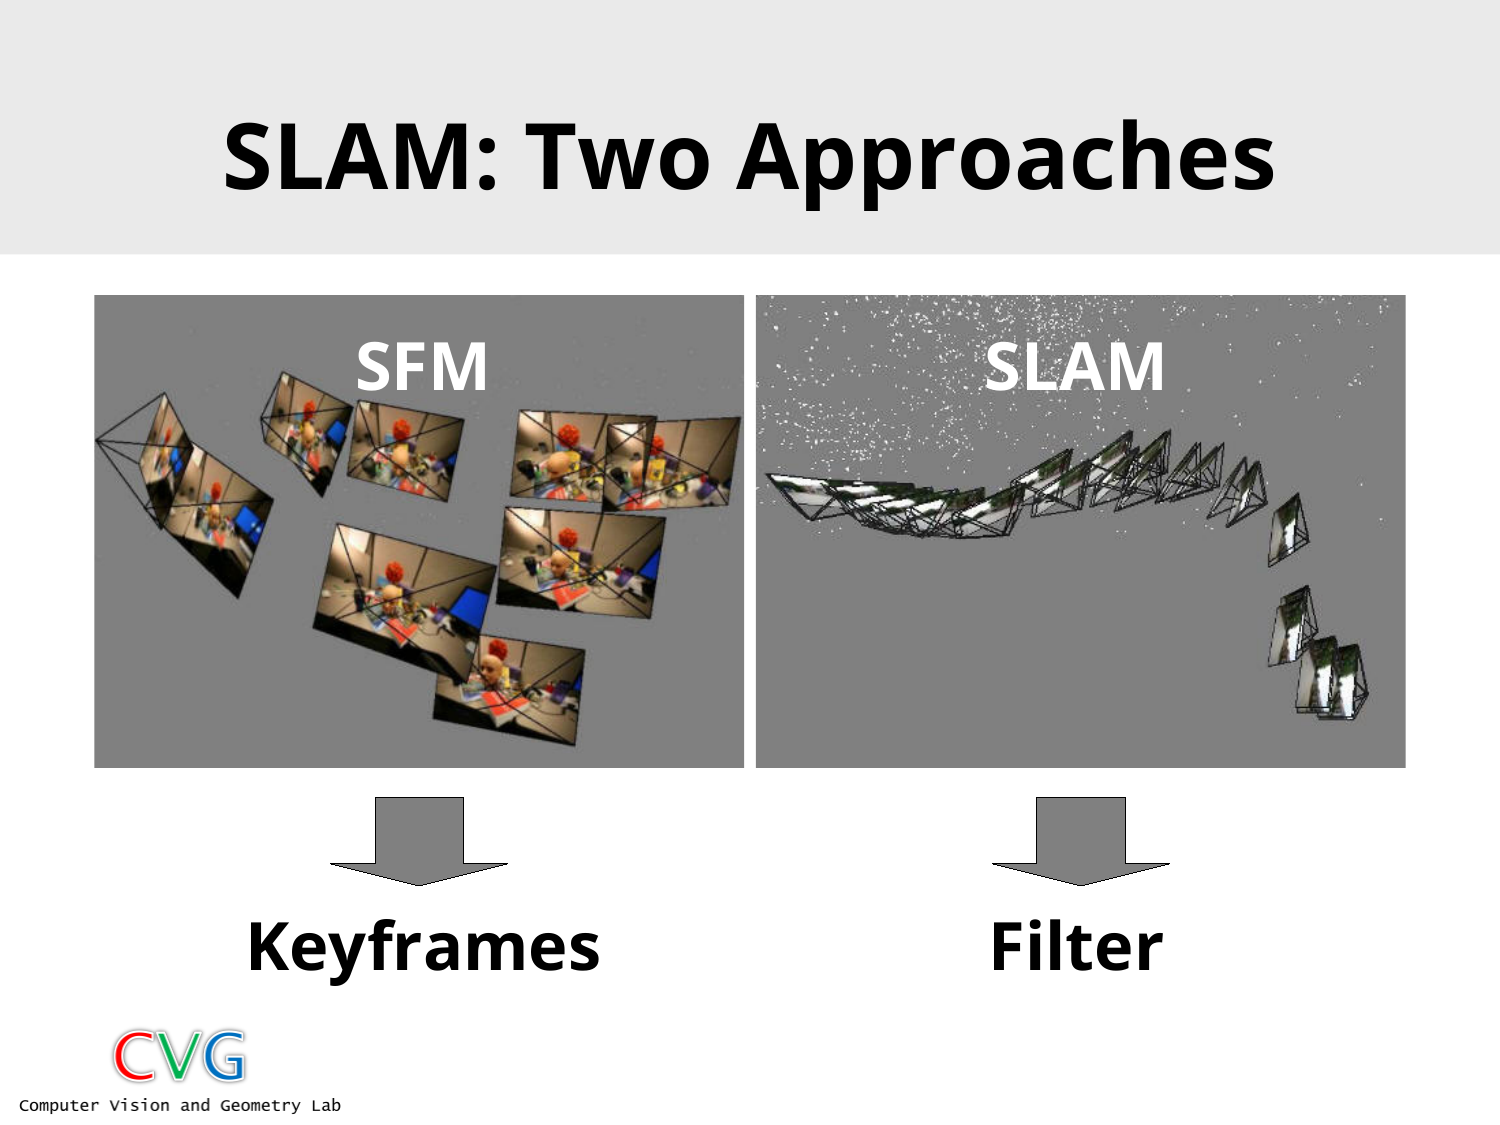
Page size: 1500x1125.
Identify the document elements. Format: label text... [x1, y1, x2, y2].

picture [1, 996, 359, 1124]
list SFM Keyframes [112, 315, 735, 1059]
list SLAM Filter [765, 315, 1388, 1059]
picture [755, 295, 1406, 768]
title SLAM: Two Approaches [114, 35, 1386, 271]
text_box [330, 797, 508, 886]
picture [94, 295, 745, 768]
text_box [992, 797, 1170, 886]
